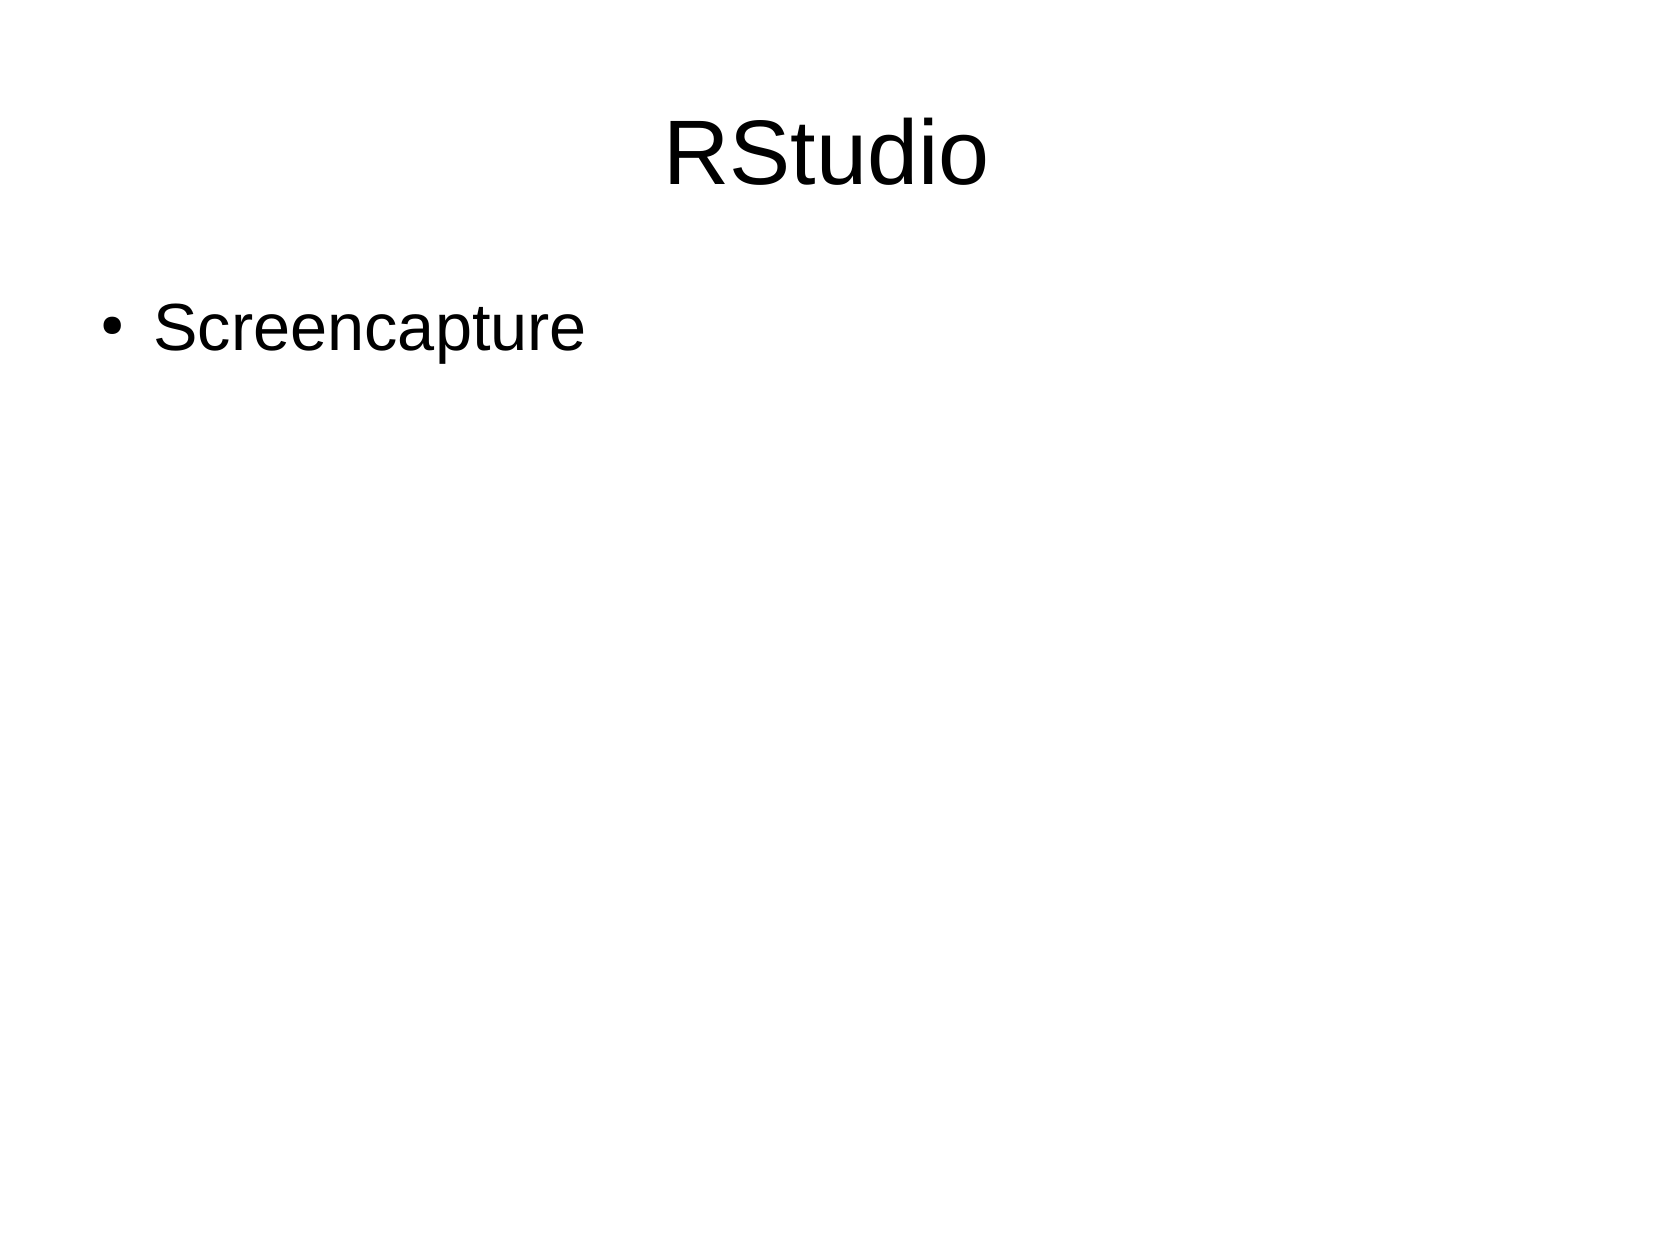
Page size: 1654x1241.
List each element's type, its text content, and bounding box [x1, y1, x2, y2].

list Screencapture [82, 290, 1538, 1010]
title RStudio [82, 49, 1571, 257]
